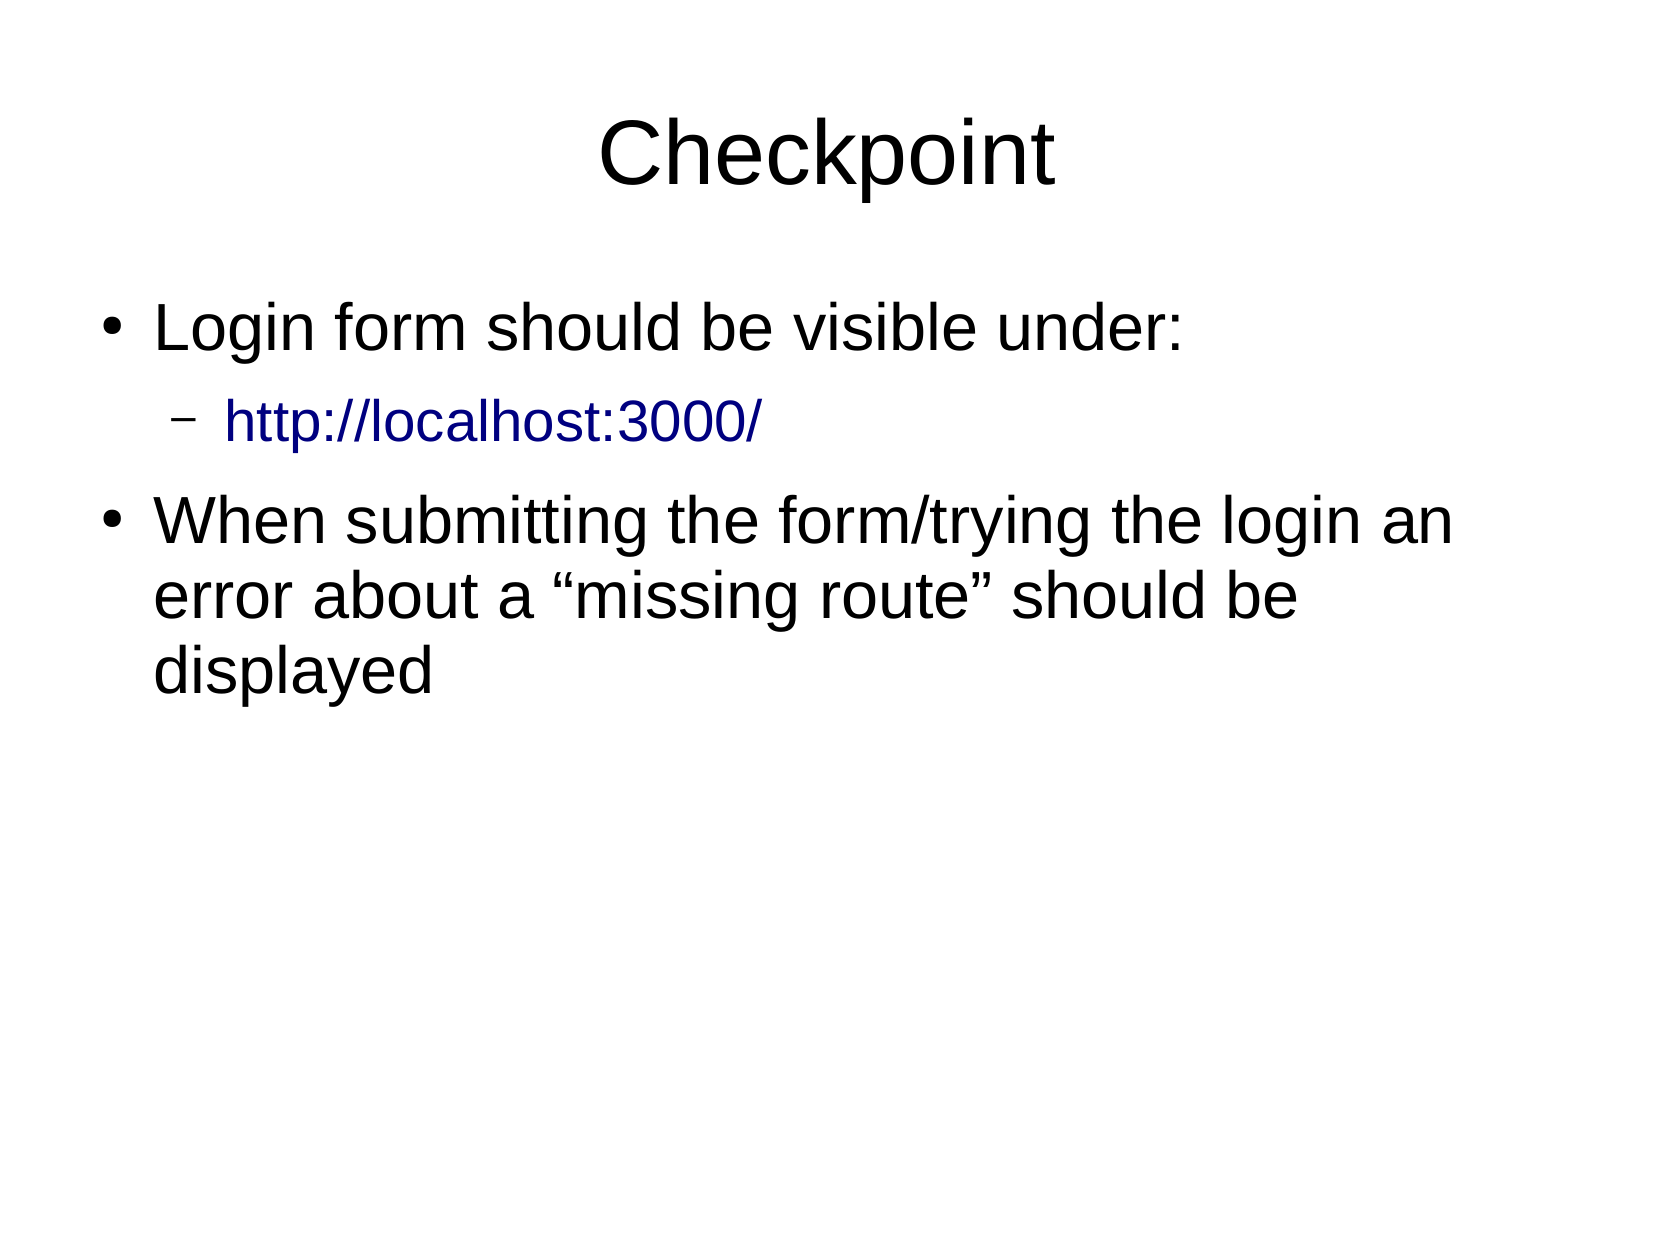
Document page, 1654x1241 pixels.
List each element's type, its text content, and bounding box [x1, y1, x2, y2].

title Checkpoint [82, 49, 1571, 257]
list Login form should be visible under: http://localhost:3000/ When submitting the form/trying the login an error about a “missing route” should be displayed [82, 290, 1571, 1010]
